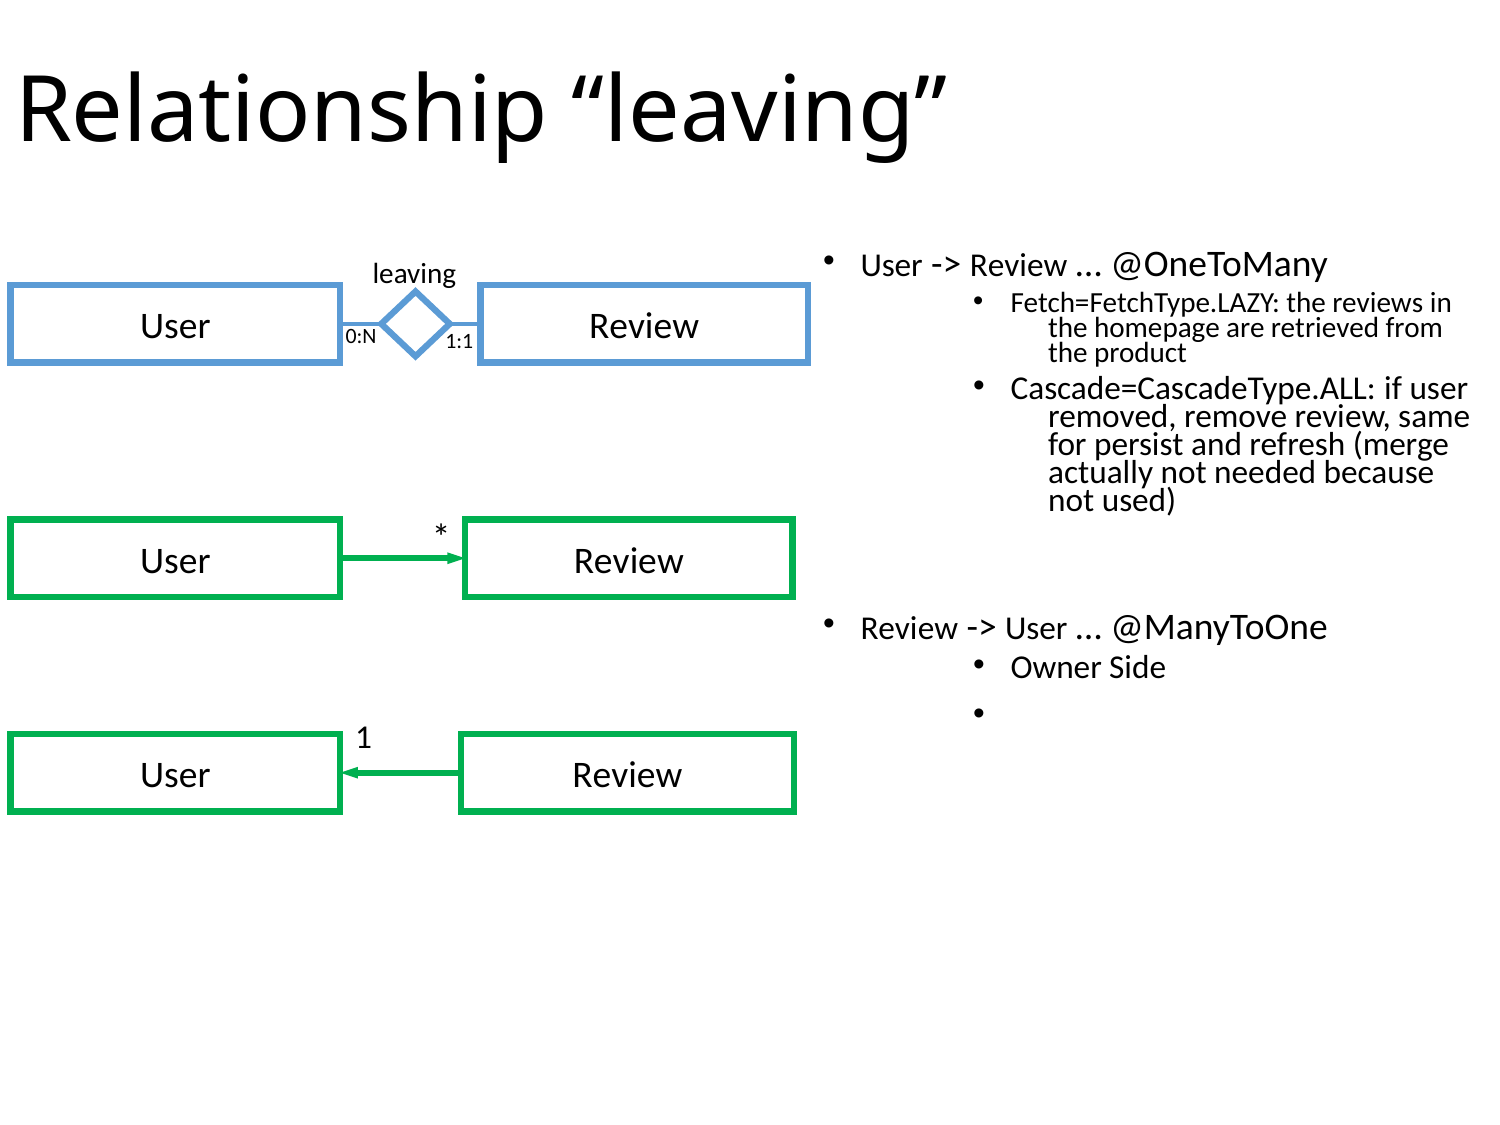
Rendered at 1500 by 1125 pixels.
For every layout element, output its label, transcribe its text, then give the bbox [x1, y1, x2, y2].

text_box * [416, 505, 467, 566]
text_box Review [465, 520, 793, 597]
text_box leaving [357, 246, 480, 297]
text_box [391, 297, 445, 357]
text_box 0:N [330, 314, 393, 356]
text_box Review [481, 285, 808, 363]
text_box User [11, 734, 340, 811]
text_box User [11, 285, 340, 363]
text_box 1:1 [430, 319, 490, 361]
text_box Review [461, 734, 794, 811]
text_box 1 [340, 707, 388, 764]
text_box User [11, 520, 340, 597]
list User -> Review … @OneToMany Fetch=FetchType.LAZY: the reviews in the homepage are retrieved from the product Cascade=CascadeType.ALL: if user removed, remove review, same for persist and refresh (merge actually not needed because not used) Review -> User … @ManyToOne Owner Side [808, 244, 1500, 1125]
title Relationship “leaving” [0, 2, 1294, 221]
